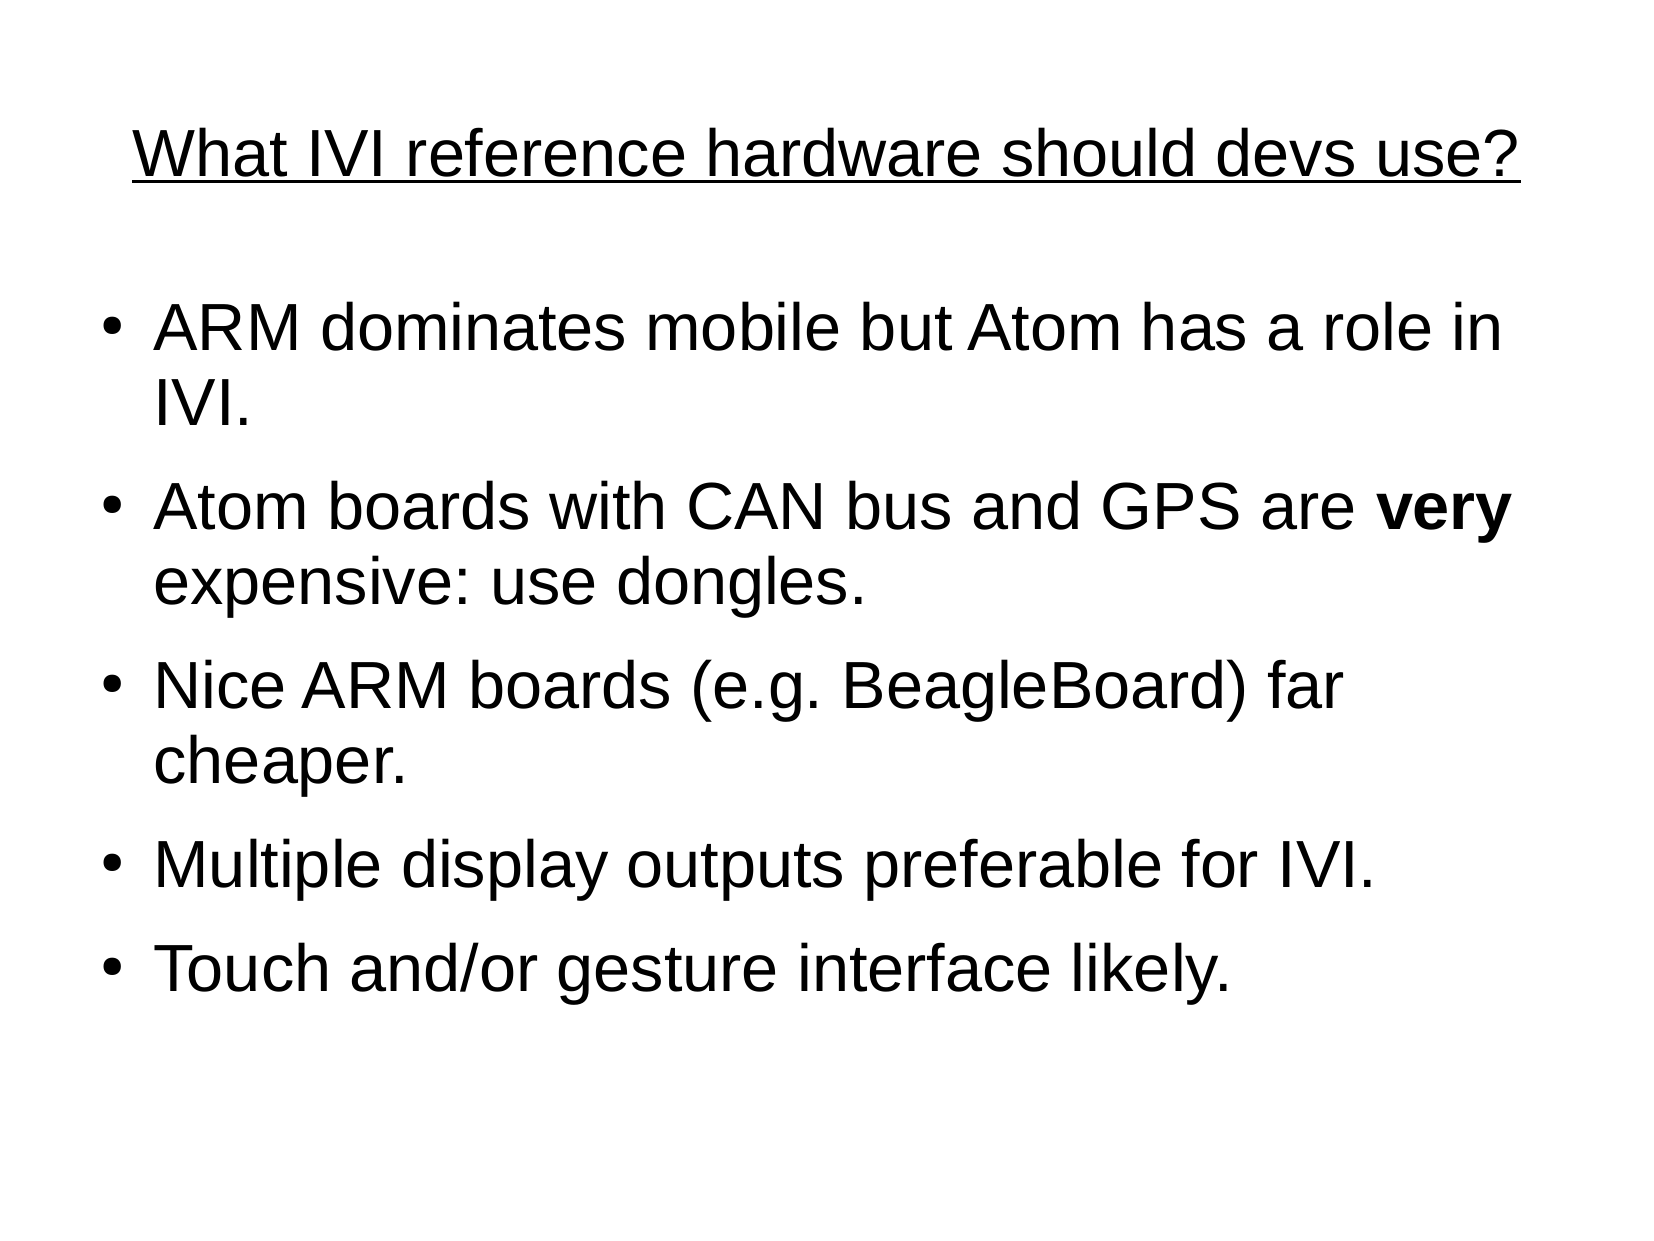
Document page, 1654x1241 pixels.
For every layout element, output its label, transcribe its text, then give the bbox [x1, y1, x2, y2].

title What IVI reference hardware should devs use? [82, 49, 1571, 257]
list ARM dominates mobile but Atom has a role in IVI. Atom boards with CAN bus and GPS are very expensive: use dongles. Nice ARM boards (e.g. BeagleBoard) far cheaper. Multiple display outputs preferable for IVI. Touch and/or gesture interface likely. [82, 290, 1571, 1109]
